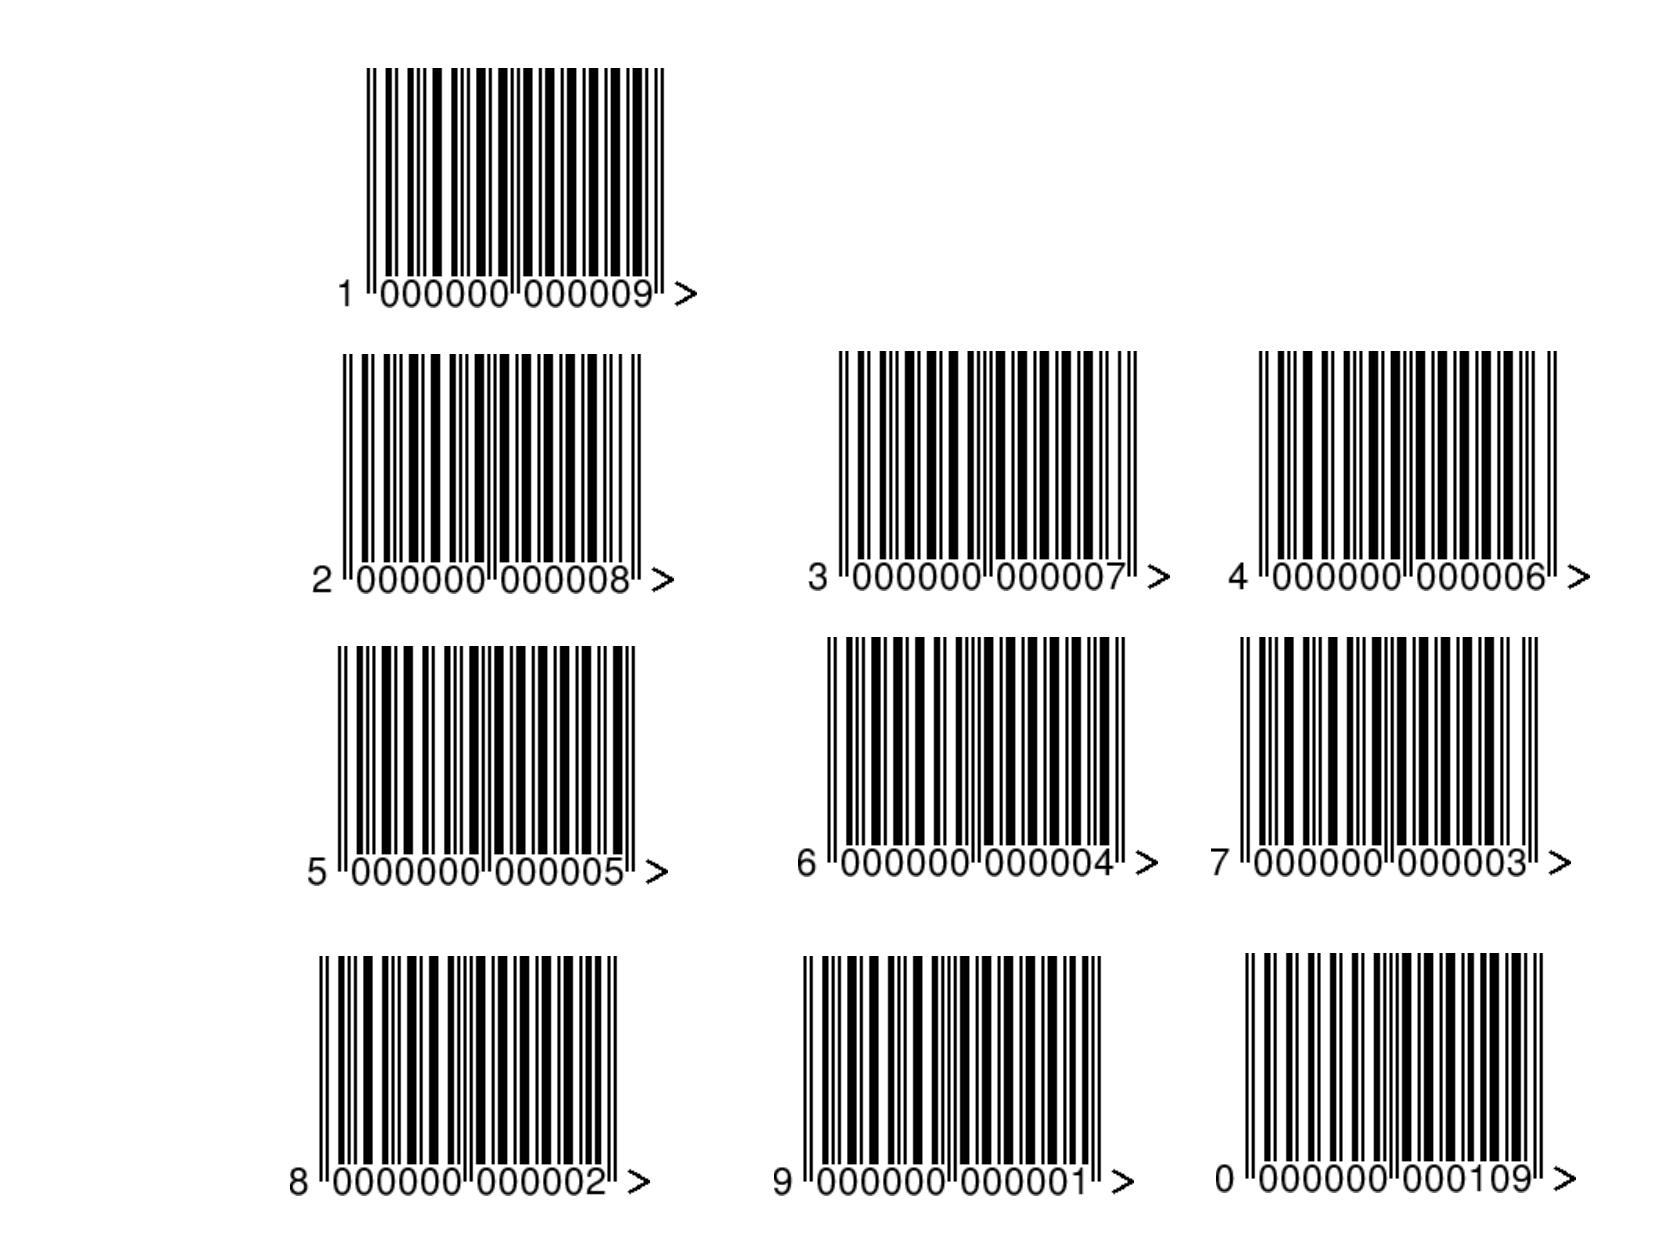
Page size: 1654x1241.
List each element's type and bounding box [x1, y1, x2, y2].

picture [1228, 351, 1590, 591]
picture [1211, 637, 1571, 877]
picture [307, 646, 668, 886]
picture [798, 637, 1158, 877]
picture [312, 354, 674, 594]
picture [808, 351, 1170, 591]
picture [1216, 953, 1576, 1193]
picture [774, 956, 1134, 1196]
picture [290, 956, 650, 1196]
picture [339, 68, 697, 308]
